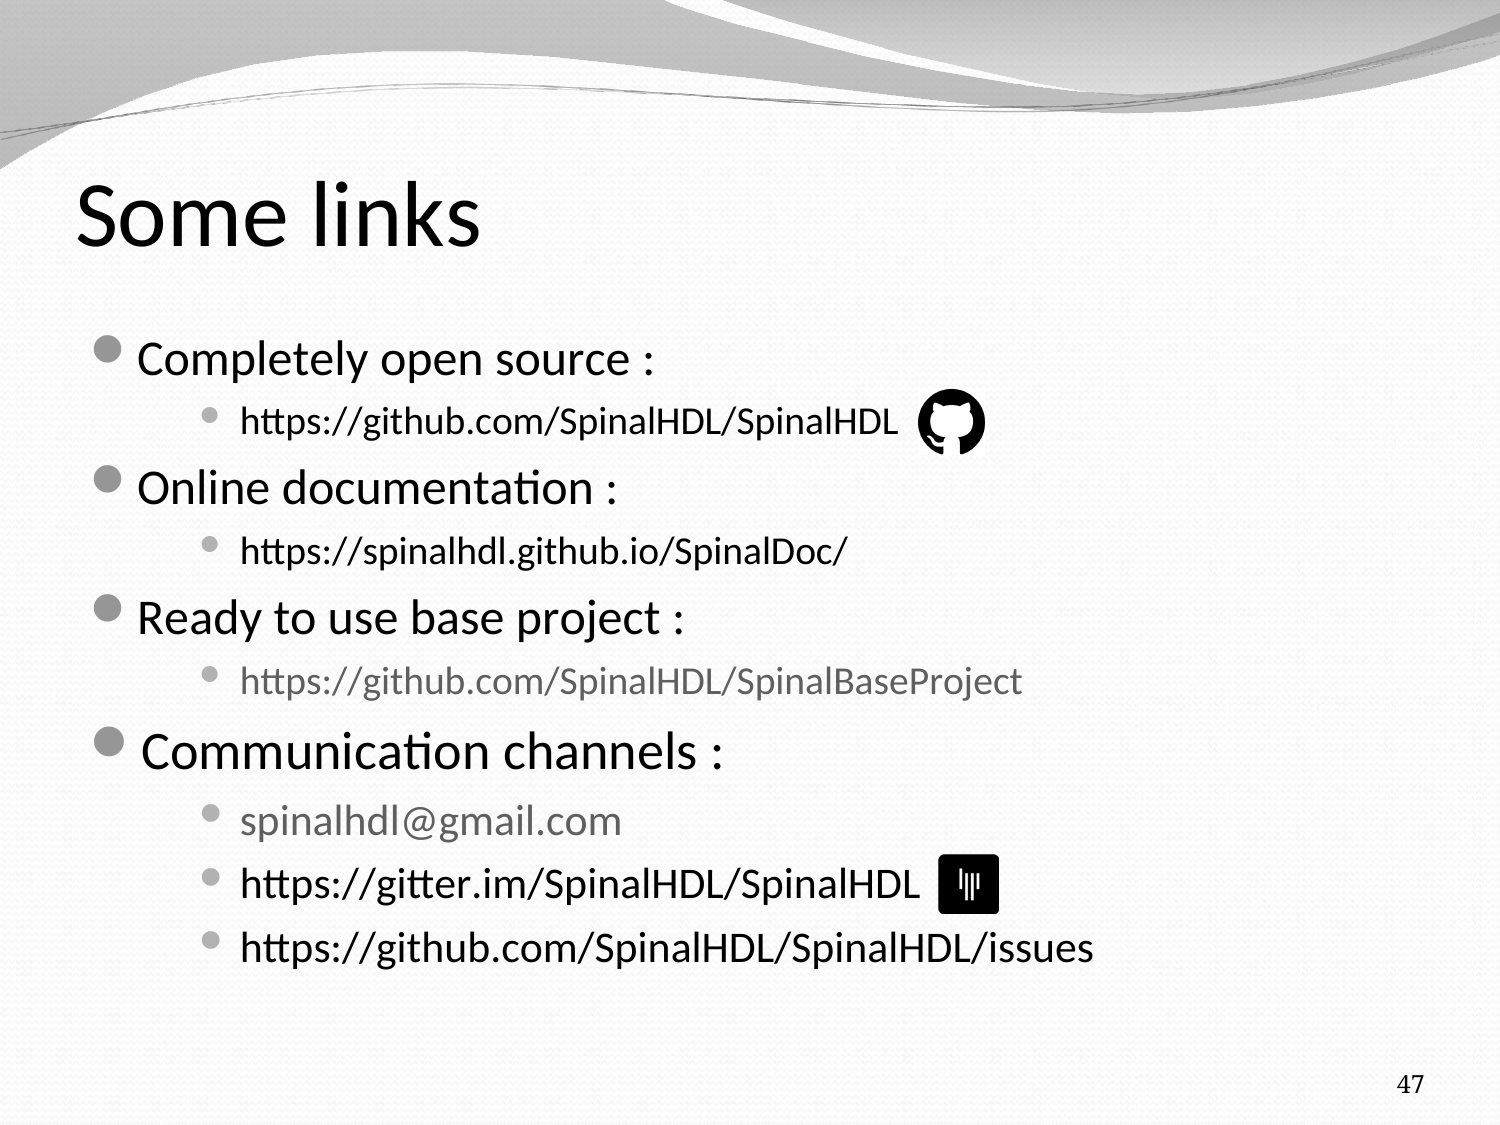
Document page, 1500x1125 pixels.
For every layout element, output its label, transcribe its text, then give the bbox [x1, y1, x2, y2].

text_box <numéro> [1299, 1042, 1426, 1103]
picture [0, 0, 1500, 1125]
title Some links [75, 78, 1426, 266]
list Completely open source : https://github.com/SpinalHDL/SpinalHDL Online documentation : https://spinalhdl.github.io/SpinalDoc/ Ready to use base project : https://github.com/SpinalHDL/SpinalBaseProject Communication channels : spinalhdl@gmail.com https://gitter.im/SpinalHDL/SpinalHDL https://github.com/SpinalHDL/SpinalHDL/issues [75, 317, 1426, 1038]
